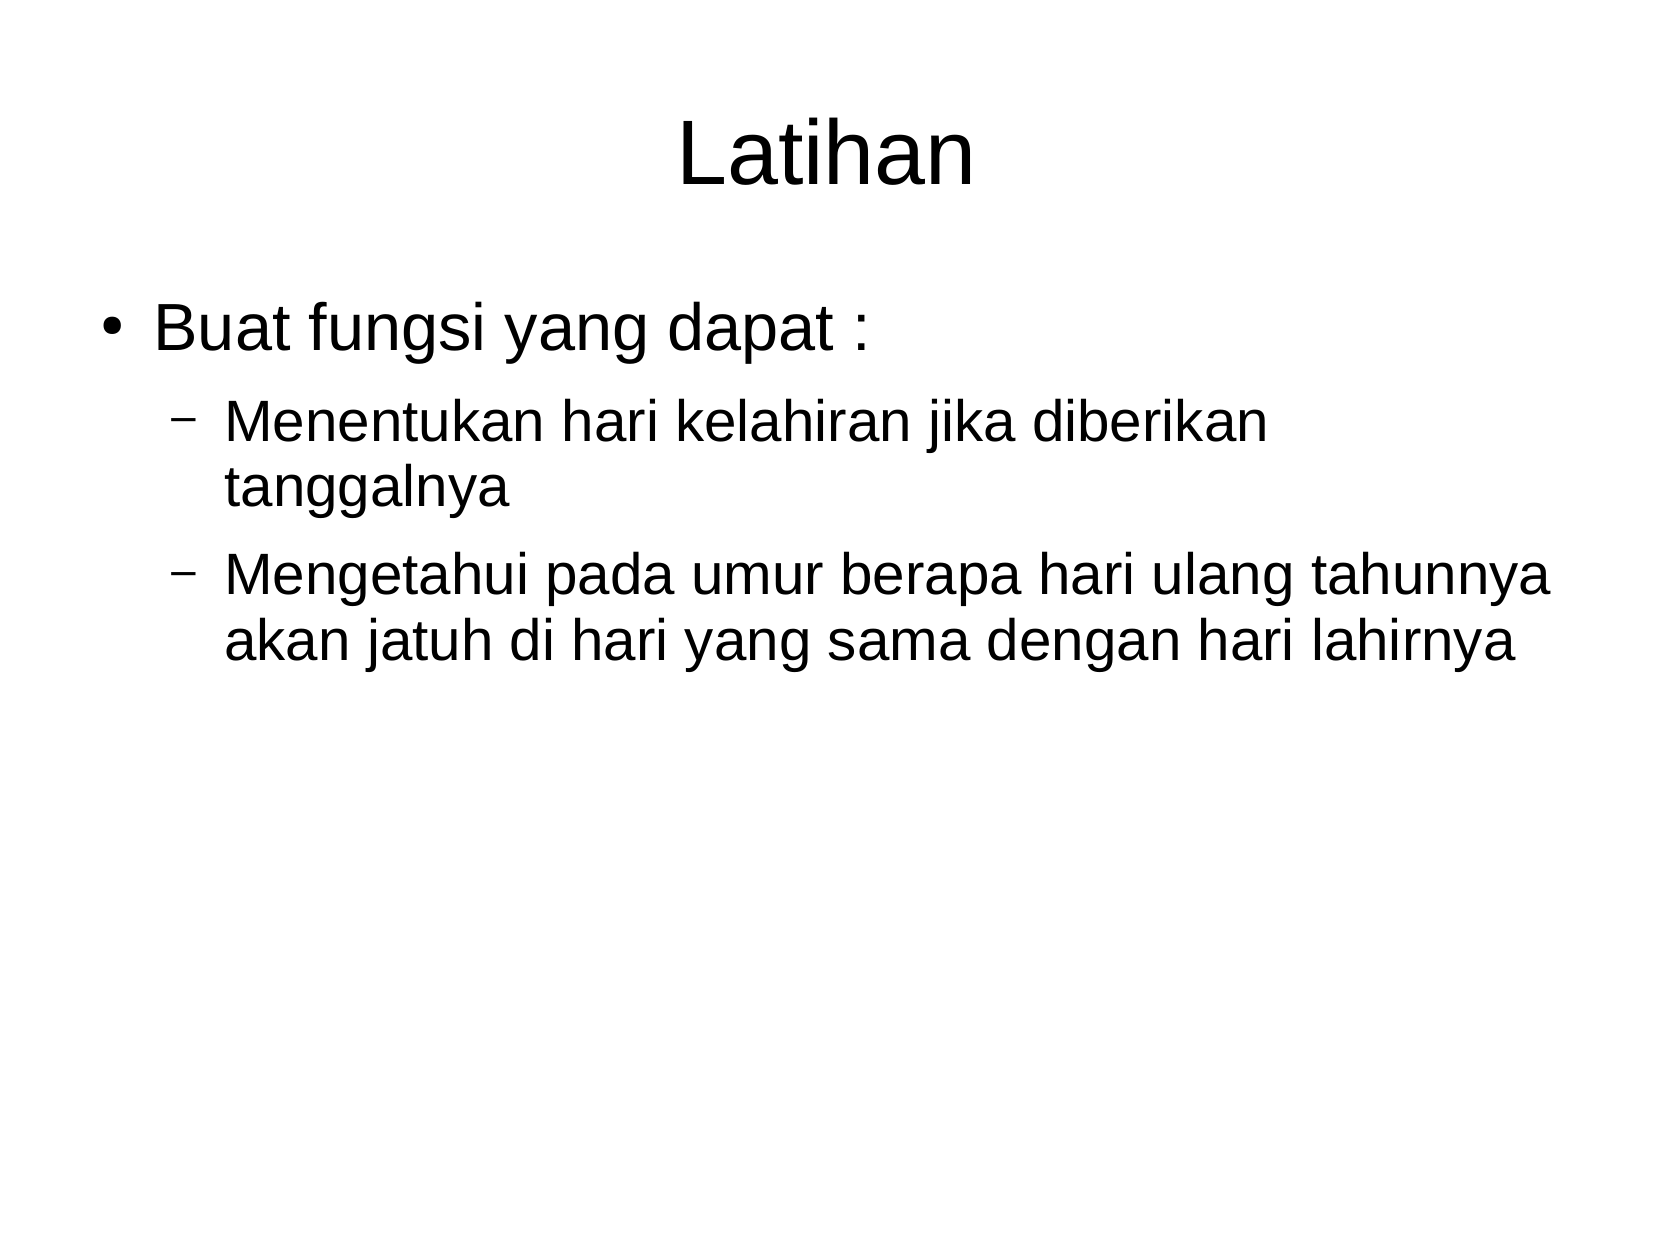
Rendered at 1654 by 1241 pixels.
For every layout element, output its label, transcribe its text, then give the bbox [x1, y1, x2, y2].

title Latihan [82, 49, 1571, 257]
list Buat fungsi yang dapat : Menentukan hari kelahiran jika diberikan tanggalnya Mengetahui pada umur berapa hari ulang tahunnya akan jatuh di hari yang sama dengan hari lahirnya [82, 290, 1571, 1010]
